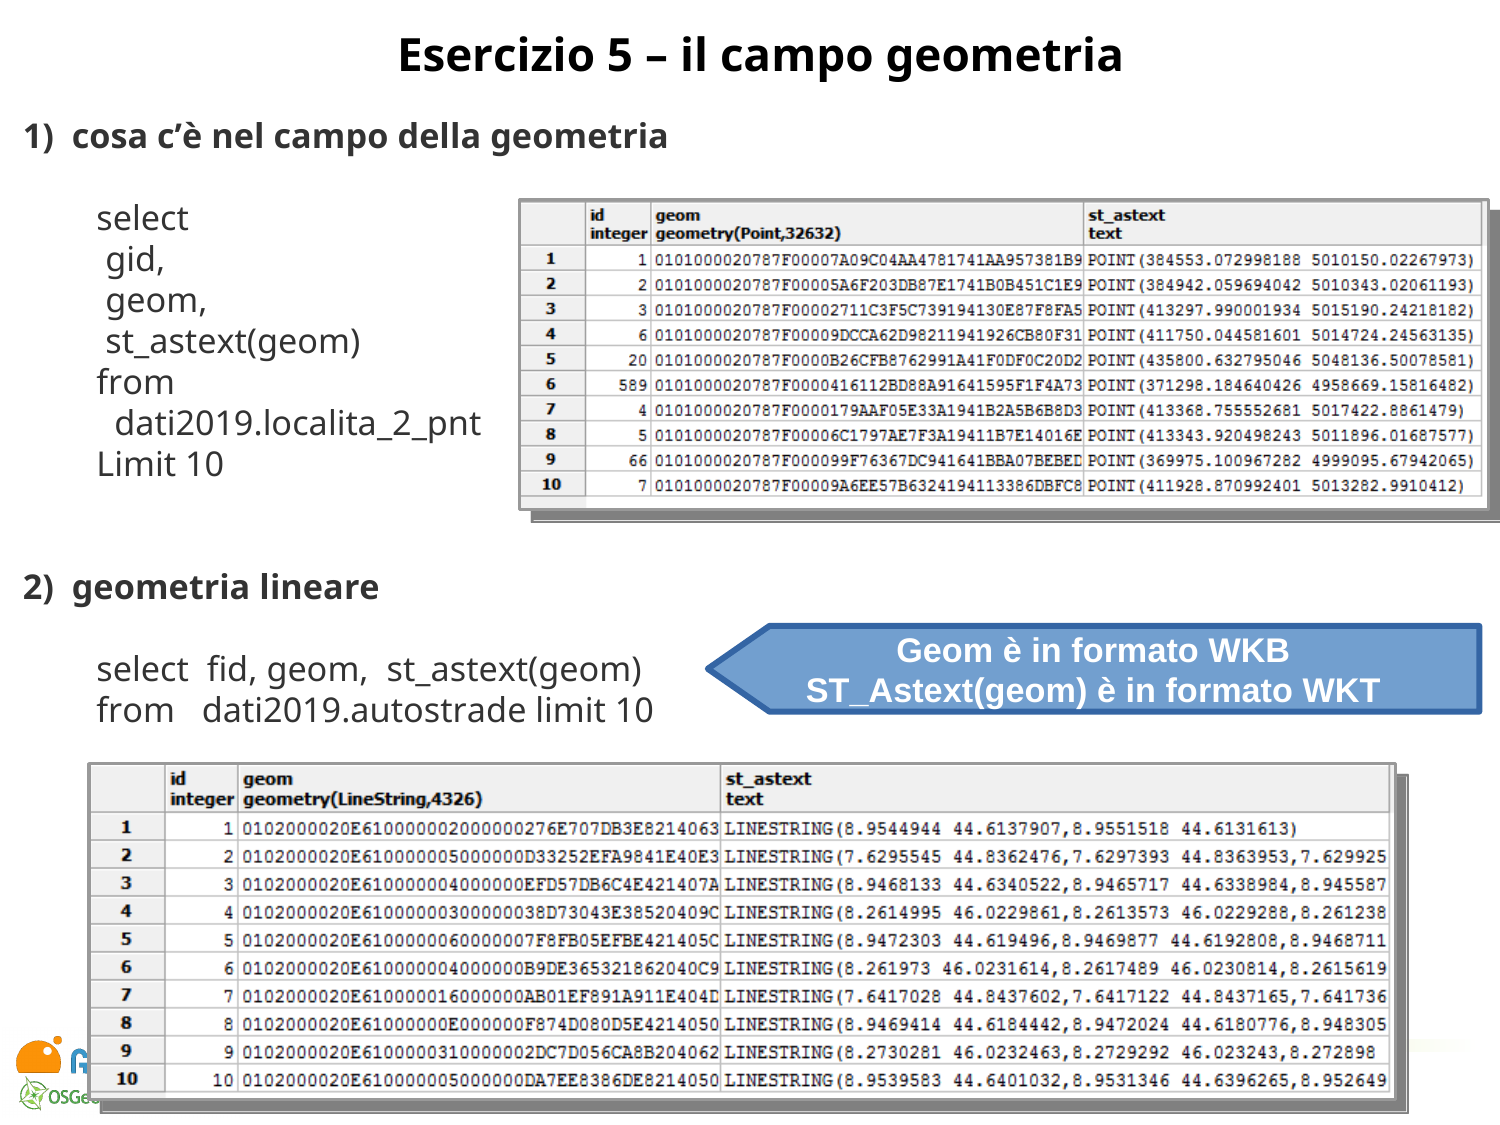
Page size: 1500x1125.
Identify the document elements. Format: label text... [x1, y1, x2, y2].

picture [90, 765, 1395, 1099]
picture [521, 200, 1488, 508]
picture [2, 1027, 243, 1118]
text_box 1) cosa c’è nel campo della geometria select gid, geom, st_astext(geom) from dati2019.localita_2_pnt Limit 10 2) geometria lineare select fid, geom, st_astext(geom) from dati2019.autostrade limit 10 [0, 106, 1357, 820]
title Esercizio 5 – il campo geometria [21, 26, 1500, 82]
text_box Geom è in formato WKB ST_Astext(geom) è in formato WKT [707, 625, 1480, 712]
